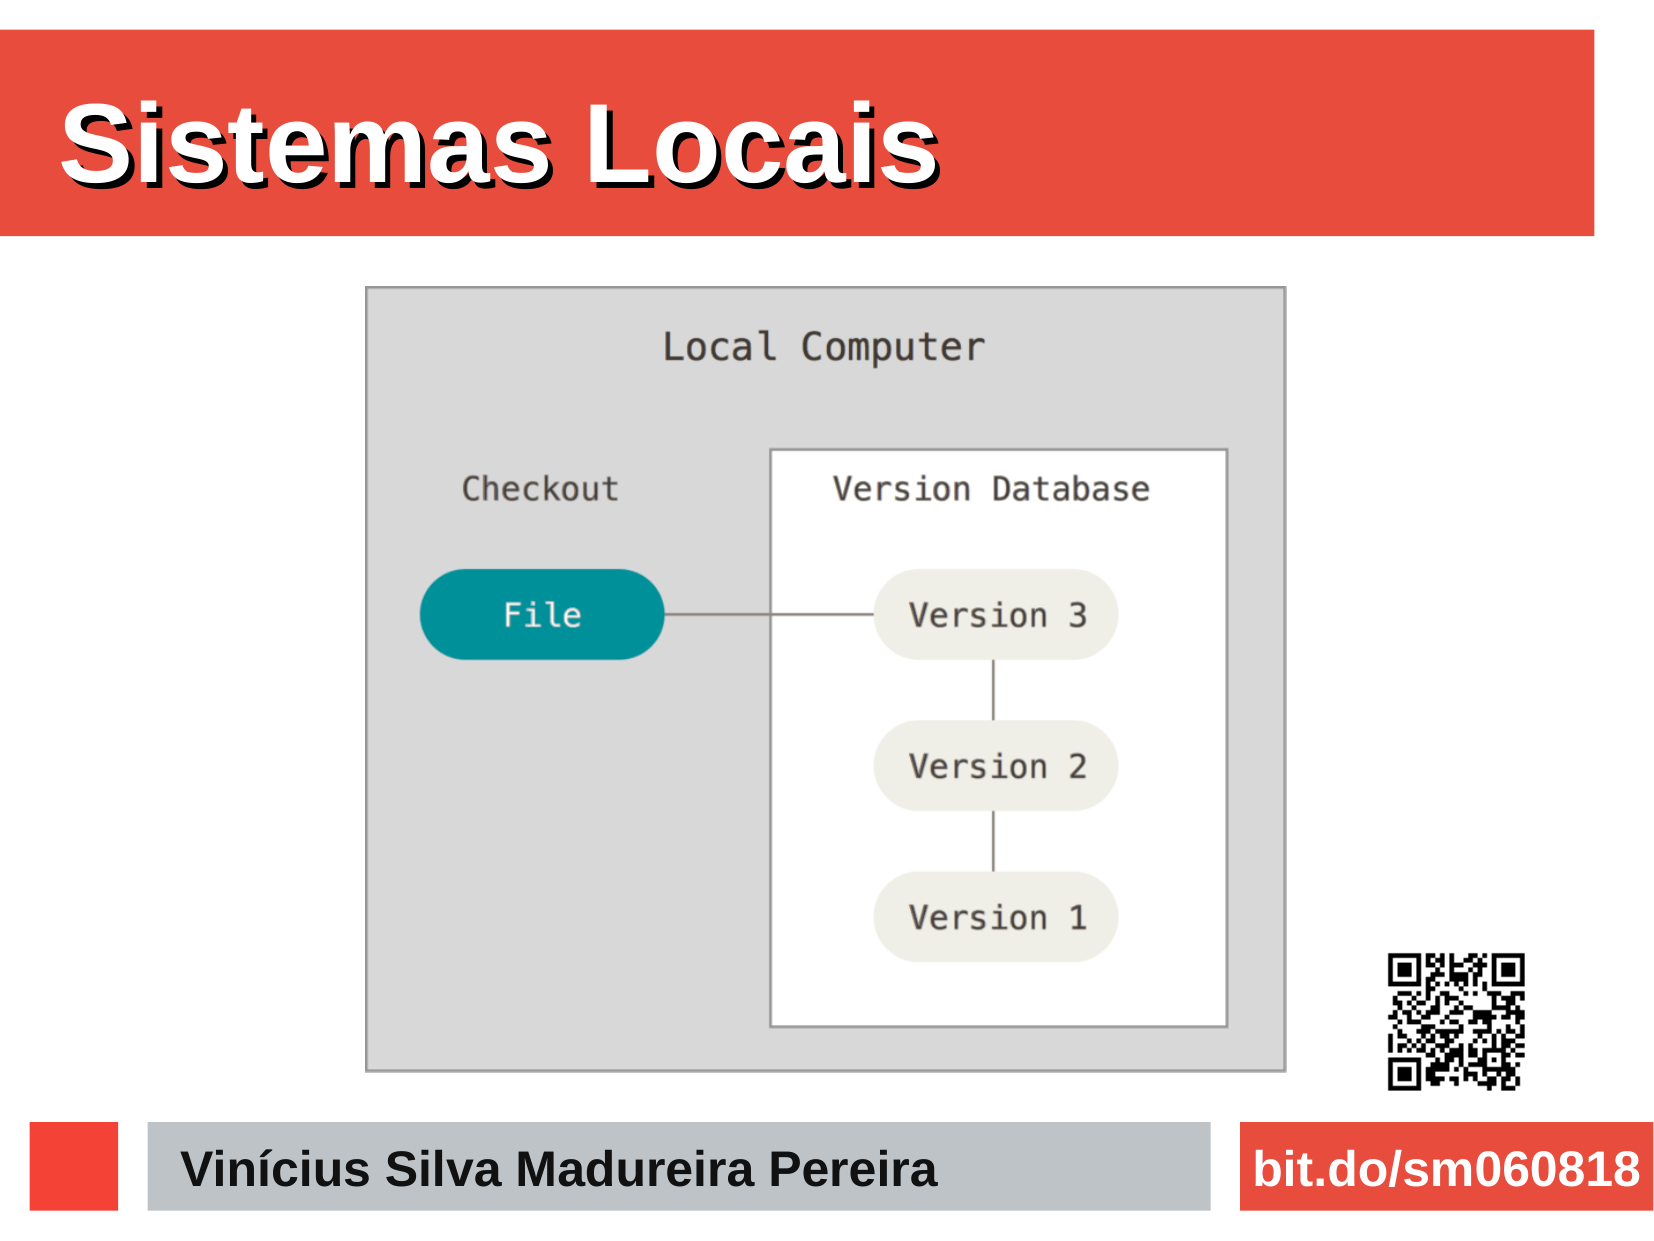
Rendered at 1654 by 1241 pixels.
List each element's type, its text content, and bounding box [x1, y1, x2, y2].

text_box bit.do/sm060818 [1228, 1133, 1654, 1205]
title Sistemas Locais [59, 59, 1595, 207]
picture [1379, 944, 1536, 1102]
picture [365, 286, 1289, 1075]
text_box Vinícius Silva Madureira Pereira [165, 1133, 1170, 1205]
